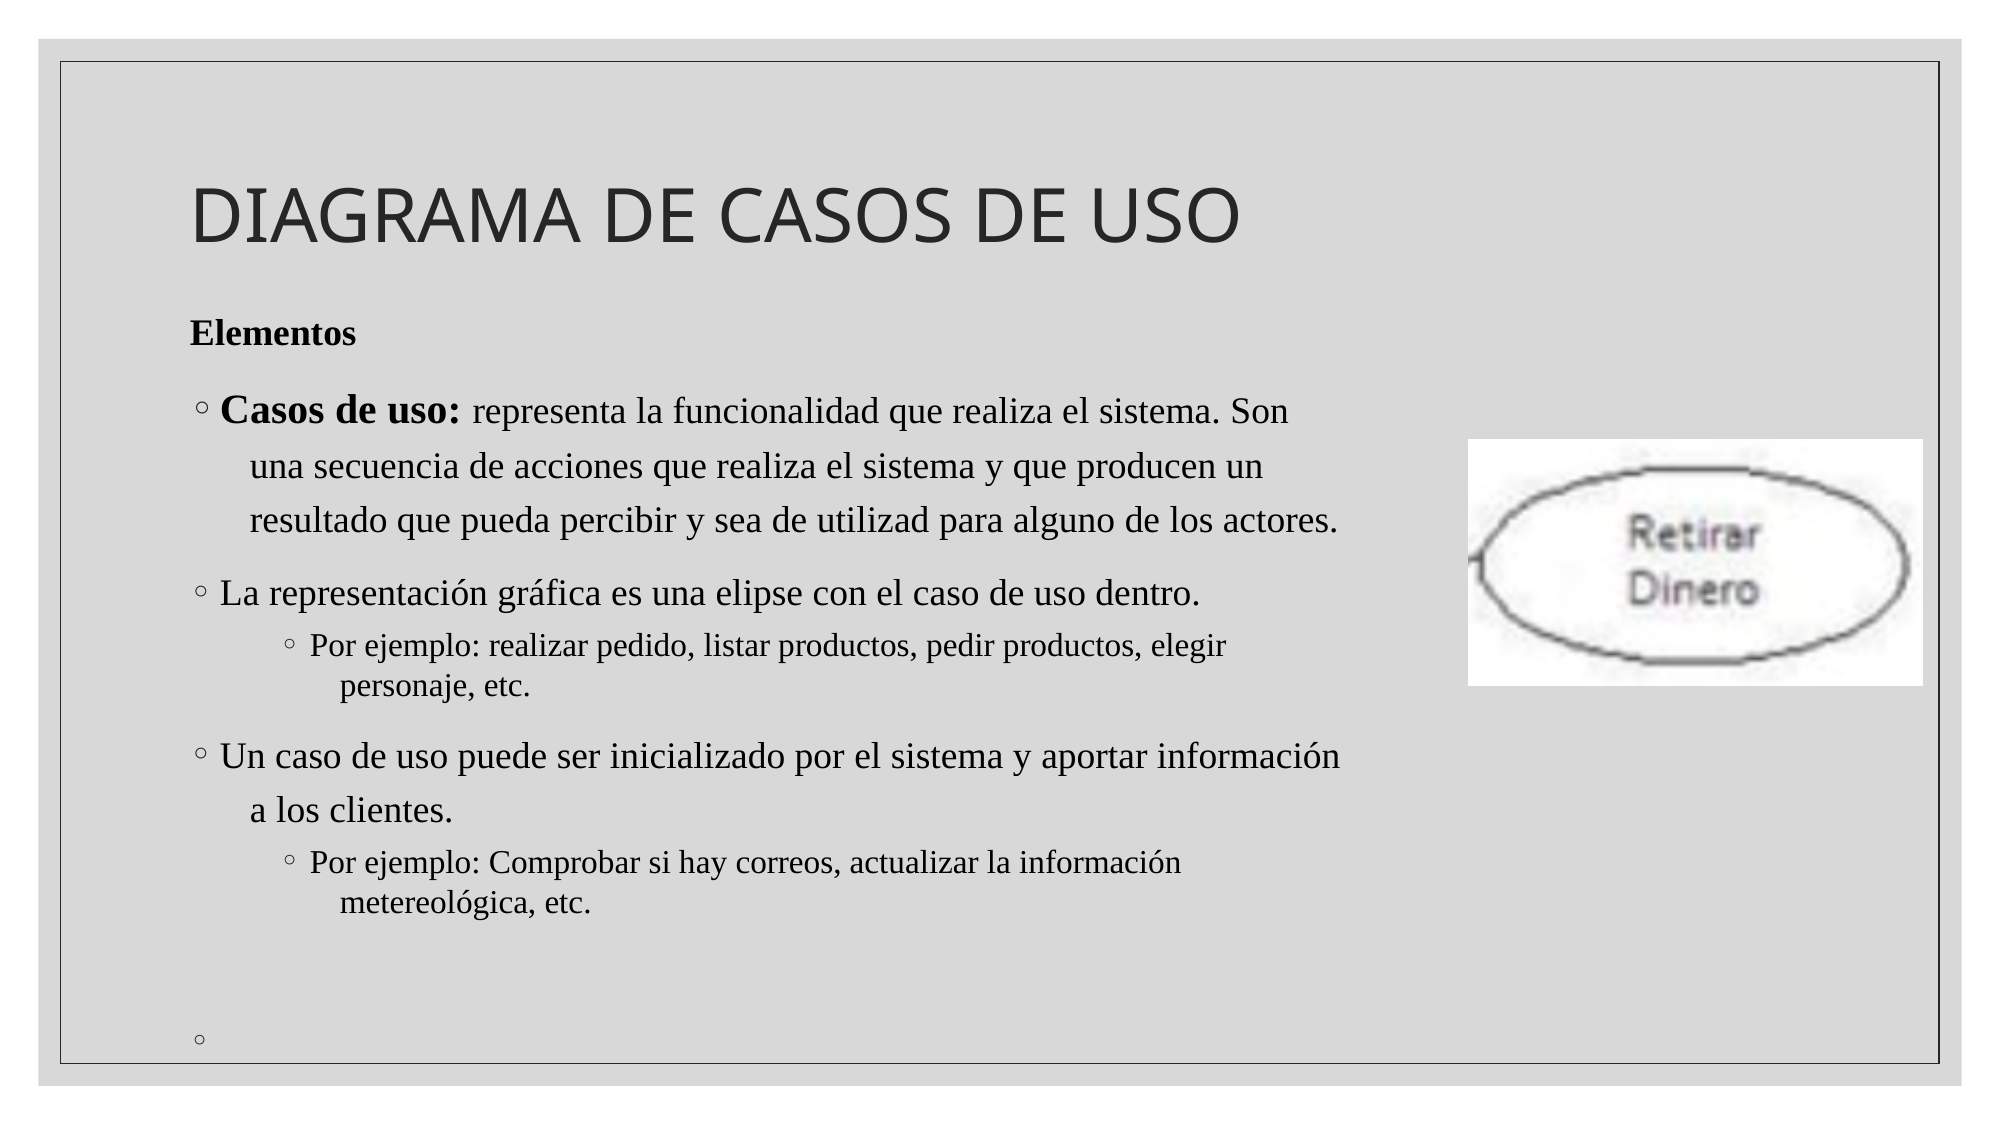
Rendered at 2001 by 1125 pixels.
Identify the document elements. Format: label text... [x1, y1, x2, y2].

title DIAGRAMA DE CASOS DE USO [174, 105, 1825, 331]
picture [1468, 439, 1923, 686]
list Elementos Casos de uso: representa la funcionalidad que realiza el sistema. Son una secuencia de acciones que realiza el sistema y que producen un resultado que pueda percibir y sea de utilizad para alguno de los actores. La representación gráfica es una elipse con el caso de uso dentro. Por ejemplo: realizar pedido, listar productos, pedir productos, elegir personaje, etc. Un caso de uso puede ser inicializado por el sistema y aportar información a los clientes. Por ejemplo: Comprobar si hay correos, actualizar la información metereológica, etc. [174, 291, 1368, 977]
